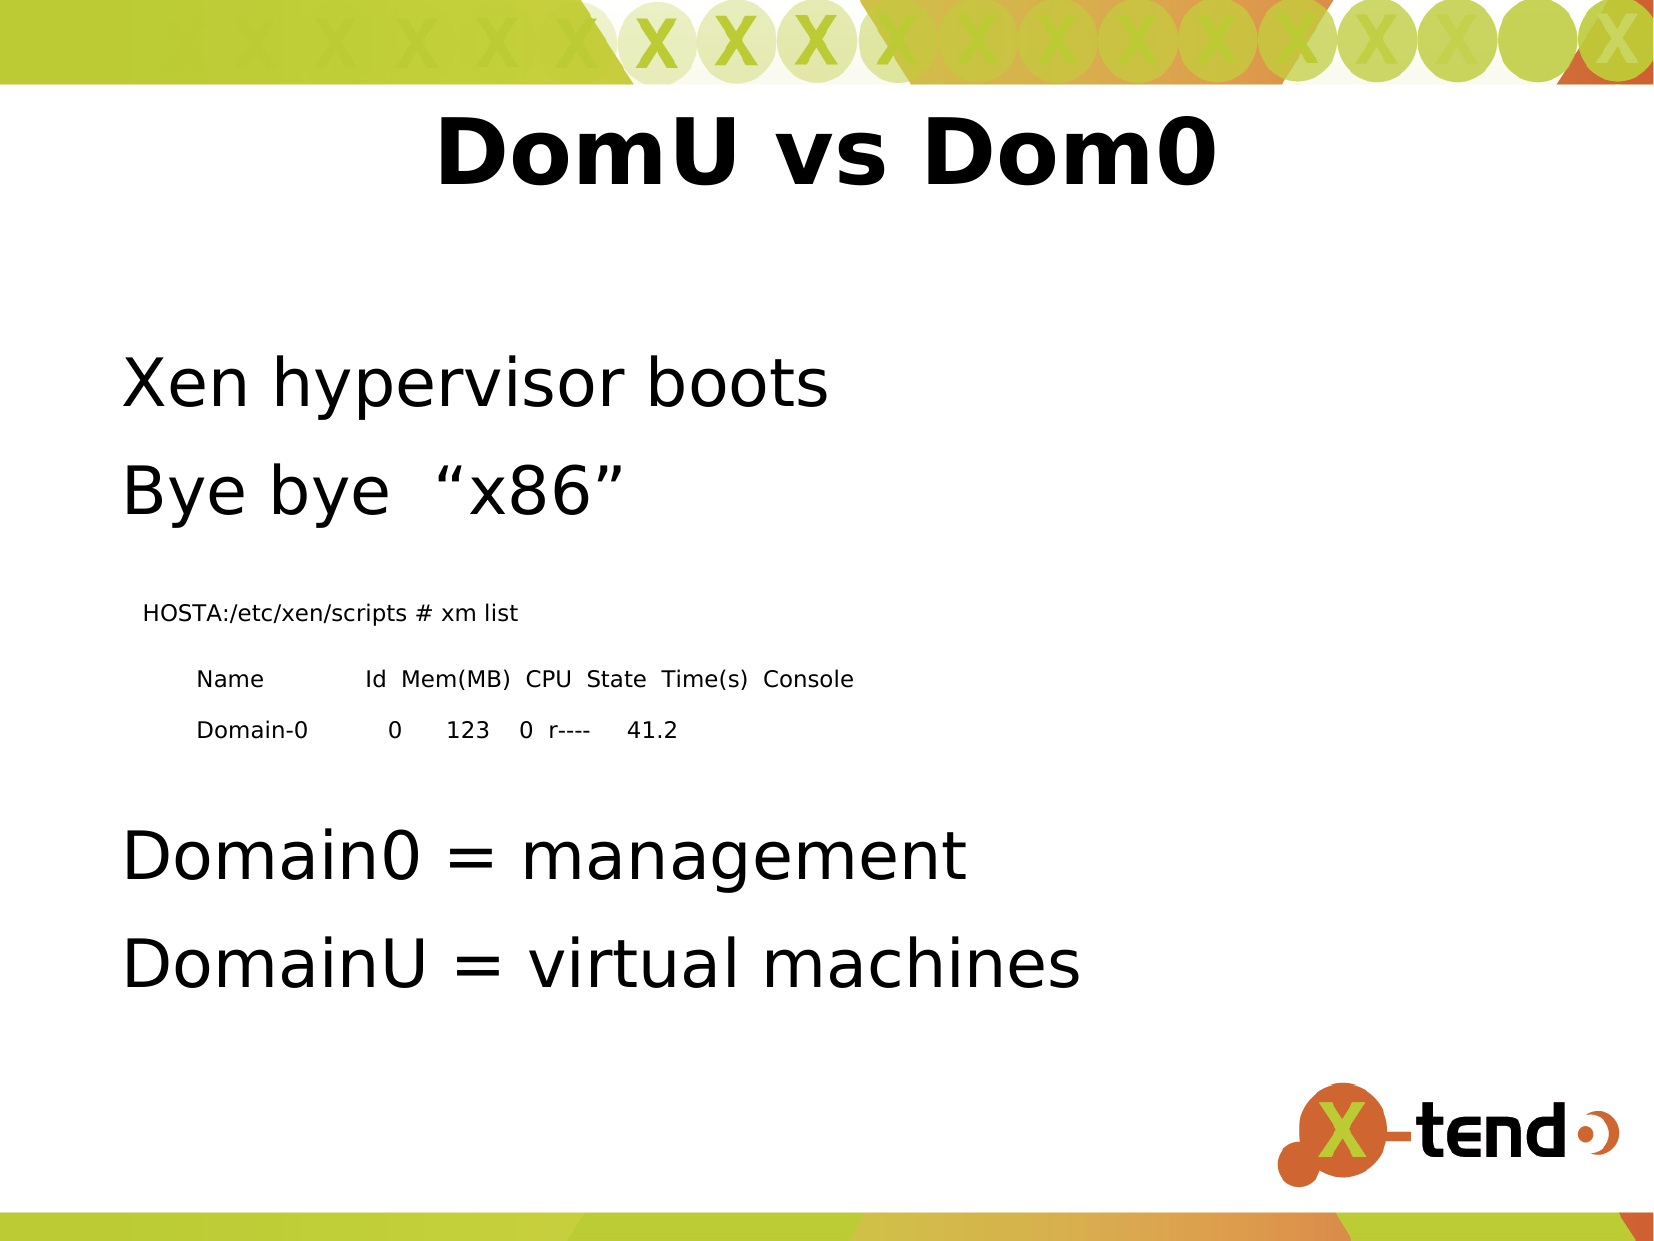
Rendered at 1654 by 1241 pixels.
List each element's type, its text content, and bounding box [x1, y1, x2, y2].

list Xen hypervisor boots Bye bye “x86” HOSTA:/etc/xen/scripts # xm list Name Id Mem(MB) CPU State Time(s) Console Domain-0 0 123 0 r---- 41.2 Domain0 = management DomainU = virtual machines [121, 344, 1534, 1127]
picture [0, 0, 1654, 1241]
title DomU vs Dom0 [82, 49, 1571, 257]
